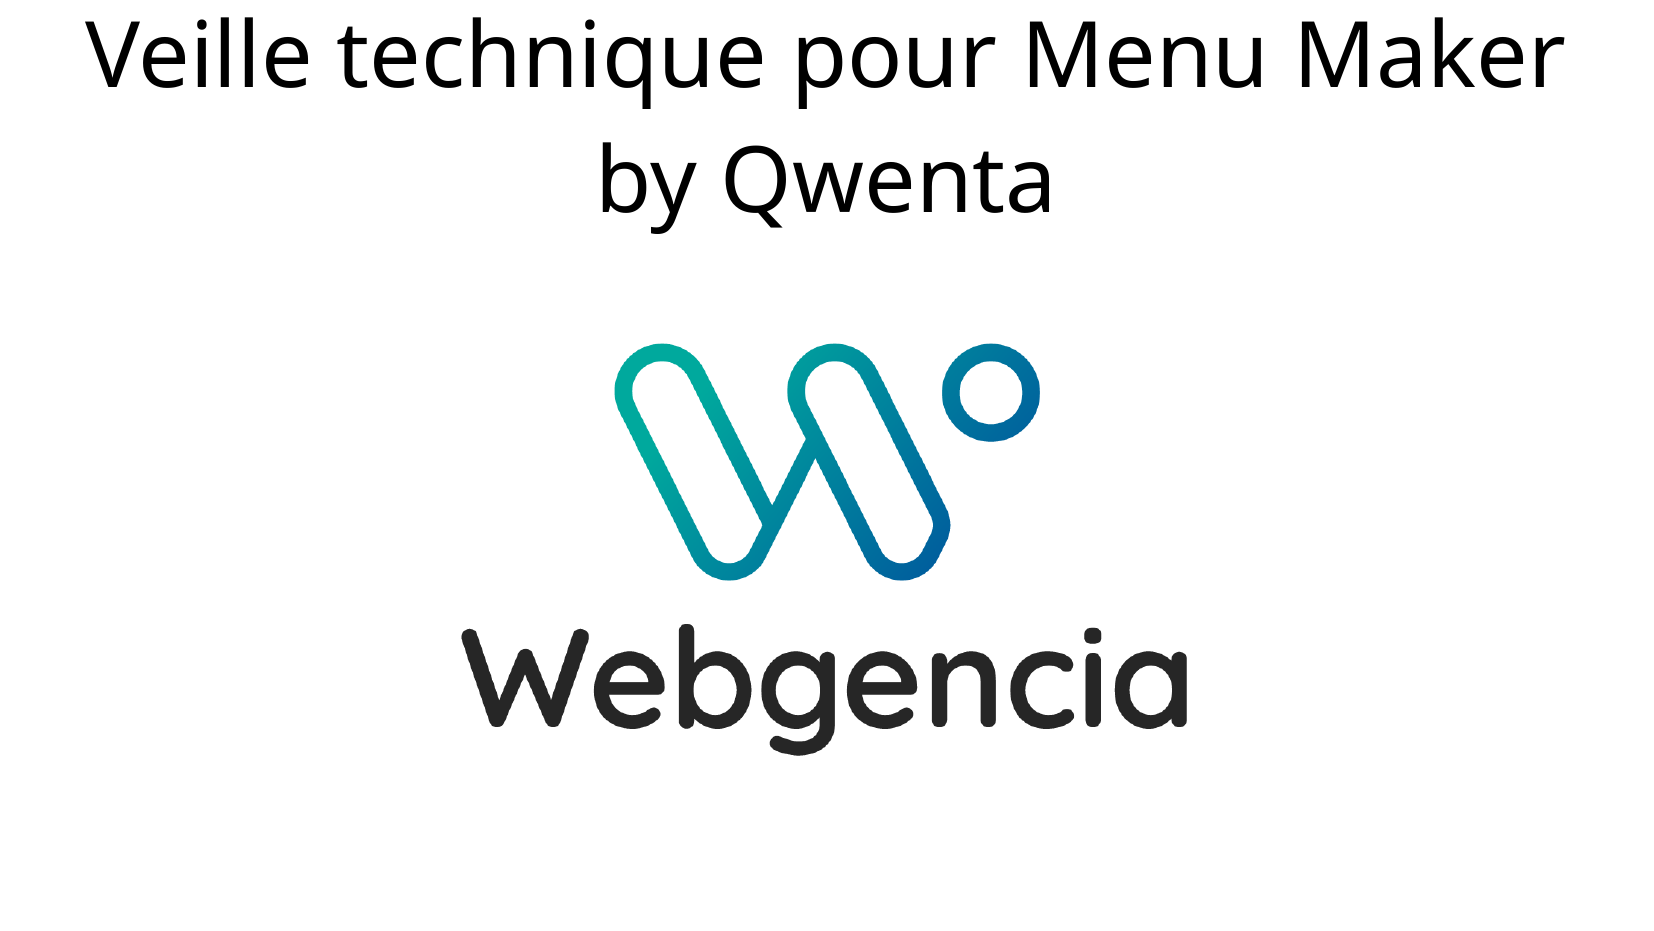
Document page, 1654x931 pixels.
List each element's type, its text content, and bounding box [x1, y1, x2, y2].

picture [339, 306, 1315, 795]
title Veille technique pour Menu Maker by Qwenta [82, 7, 1571, 222]
